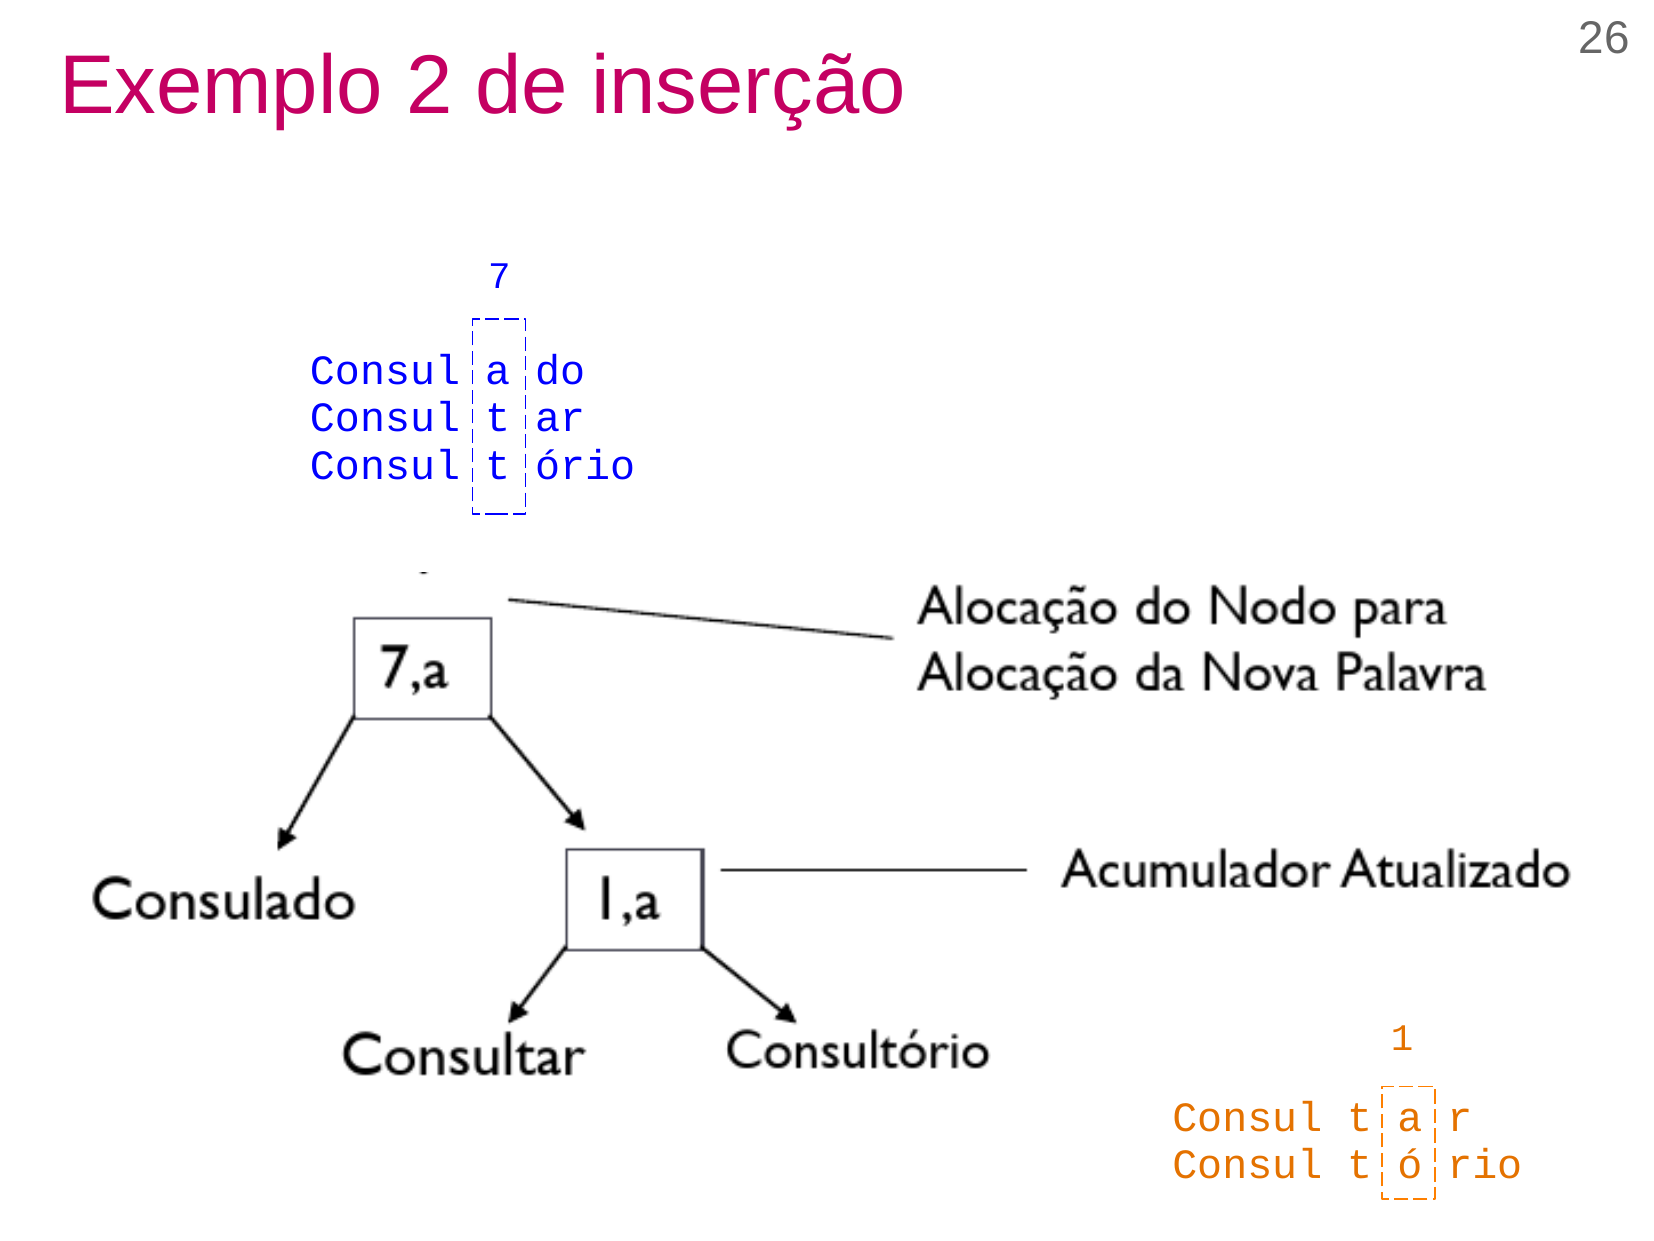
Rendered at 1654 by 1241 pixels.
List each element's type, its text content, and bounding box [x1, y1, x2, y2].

text_box Consul a do Consul t ar Consul t ório [295, 342, 650, 500]
picture [59, 572, 1578, 1087]
text_box Consul t a r Consul t ó rio [1157, 1089, 1577, 1199]
text_box 7 [473, 249, 526, 308]
title Exemplo 2 de inserção [59, 29, 1595, 148]
text_box 1 [1375, 1011, 1429, 1069]
